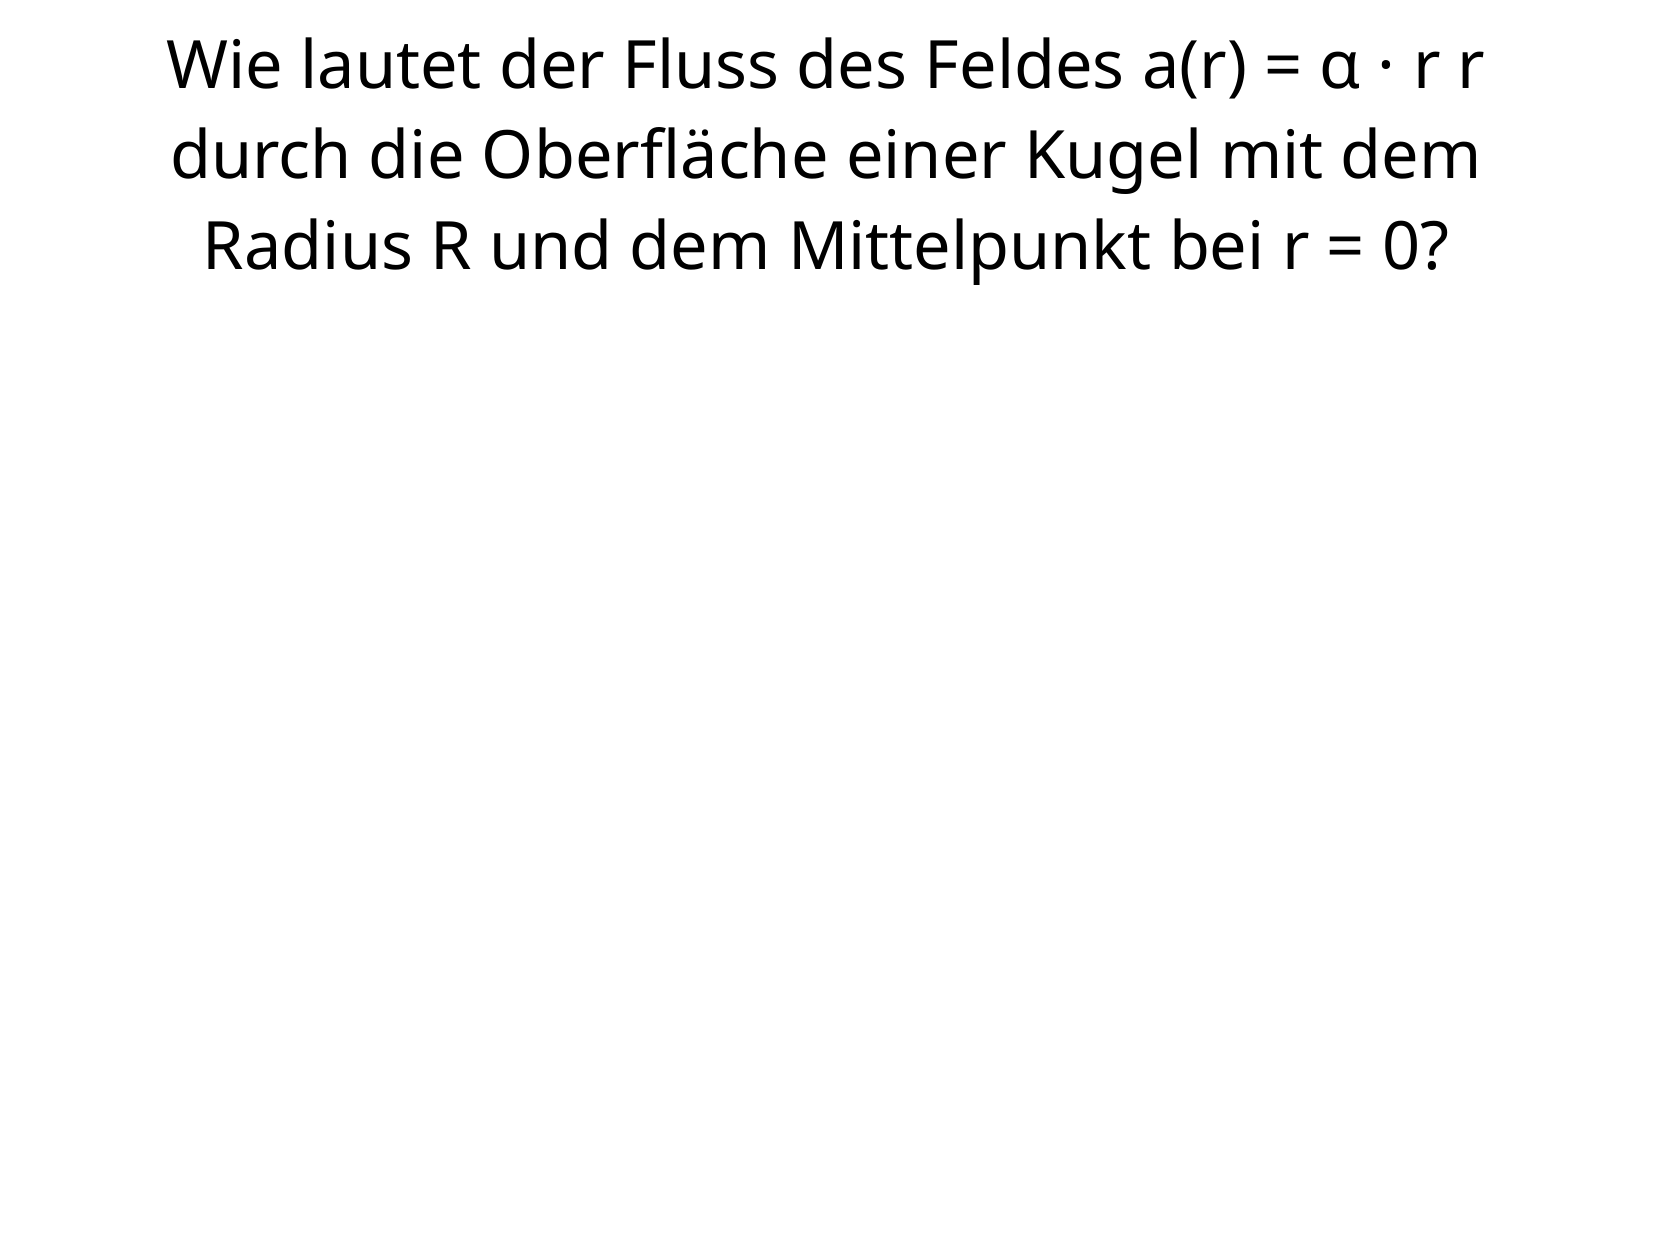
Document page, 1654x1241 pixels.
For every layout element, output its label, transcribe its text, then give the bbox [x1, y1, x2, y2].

title Wie lautet der Fluss des Feldes a(r) = α · r r durch die Oberfläche einer Kugel mit dem Radius R und dem Mittelpunkt bei r = 0? [82, 19, 1571, 287]
